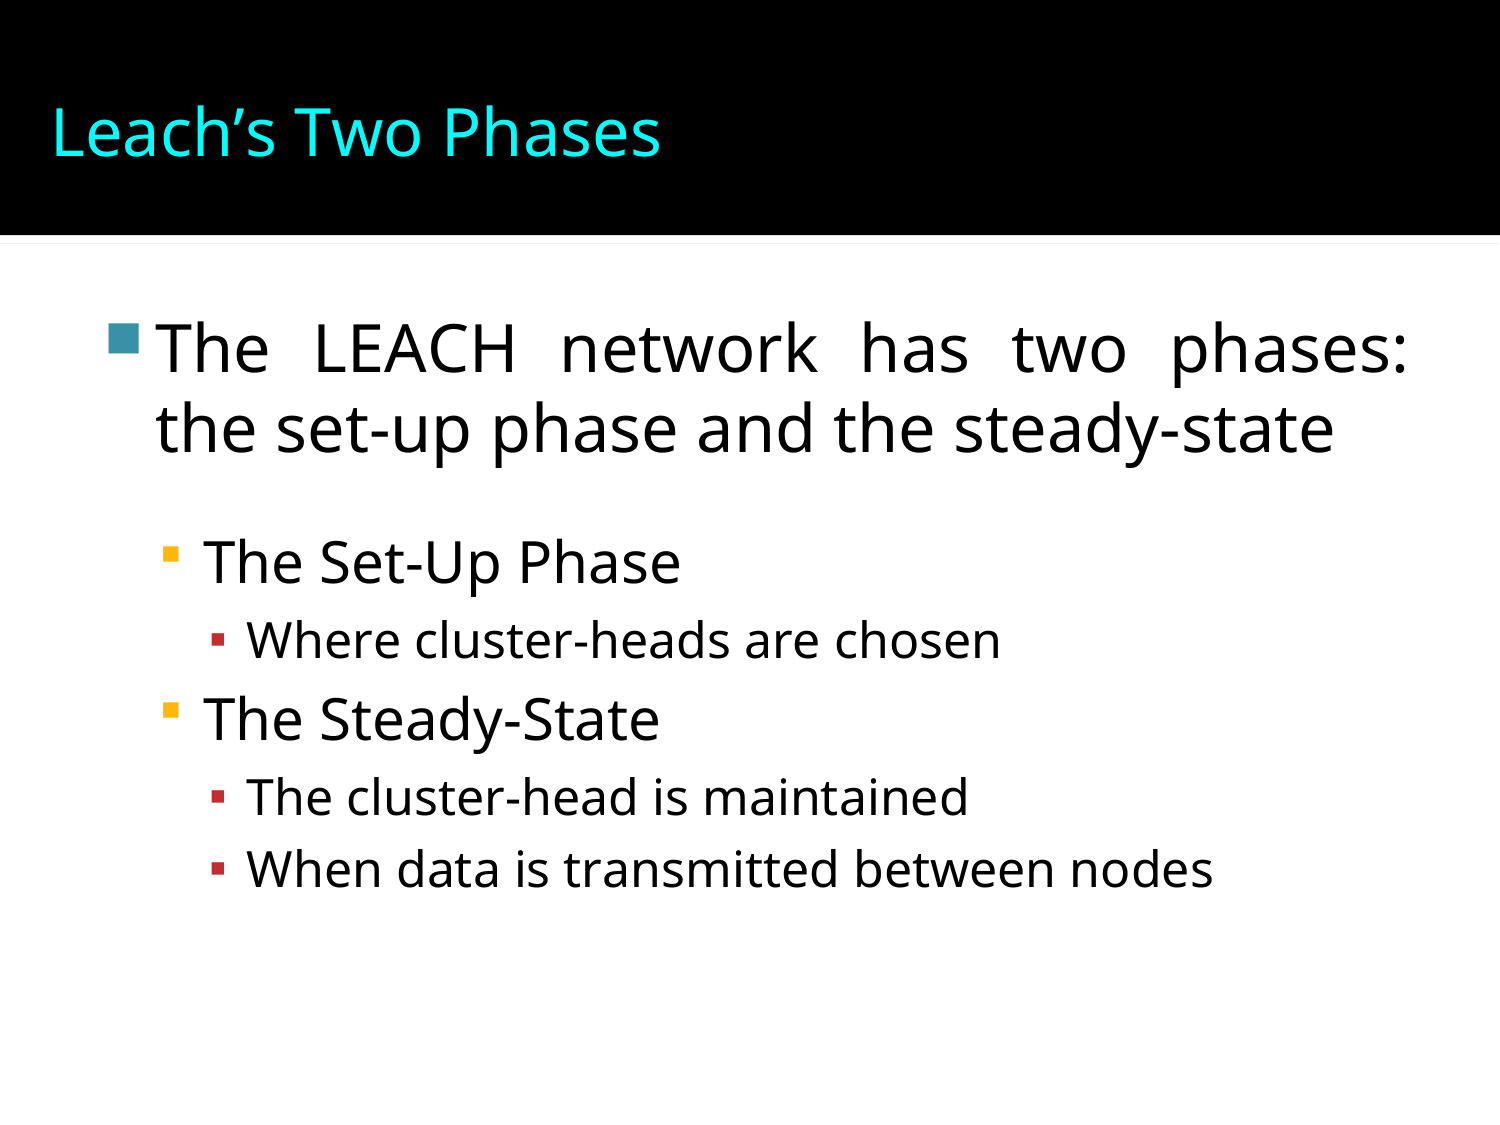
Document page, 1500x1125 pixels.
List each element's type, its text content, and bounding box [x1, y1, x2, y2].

text_box Leach’s Two Phases [35, 82, 1182, 189]
text_box The LEACH network has two phases: the set-up phase and the steady-state The Set-Up Phase Where cluster-heads are chosen The Steady-State The cluster-head is maintained When data is transmitted between nodes [75, 291, 1426, 1051]
